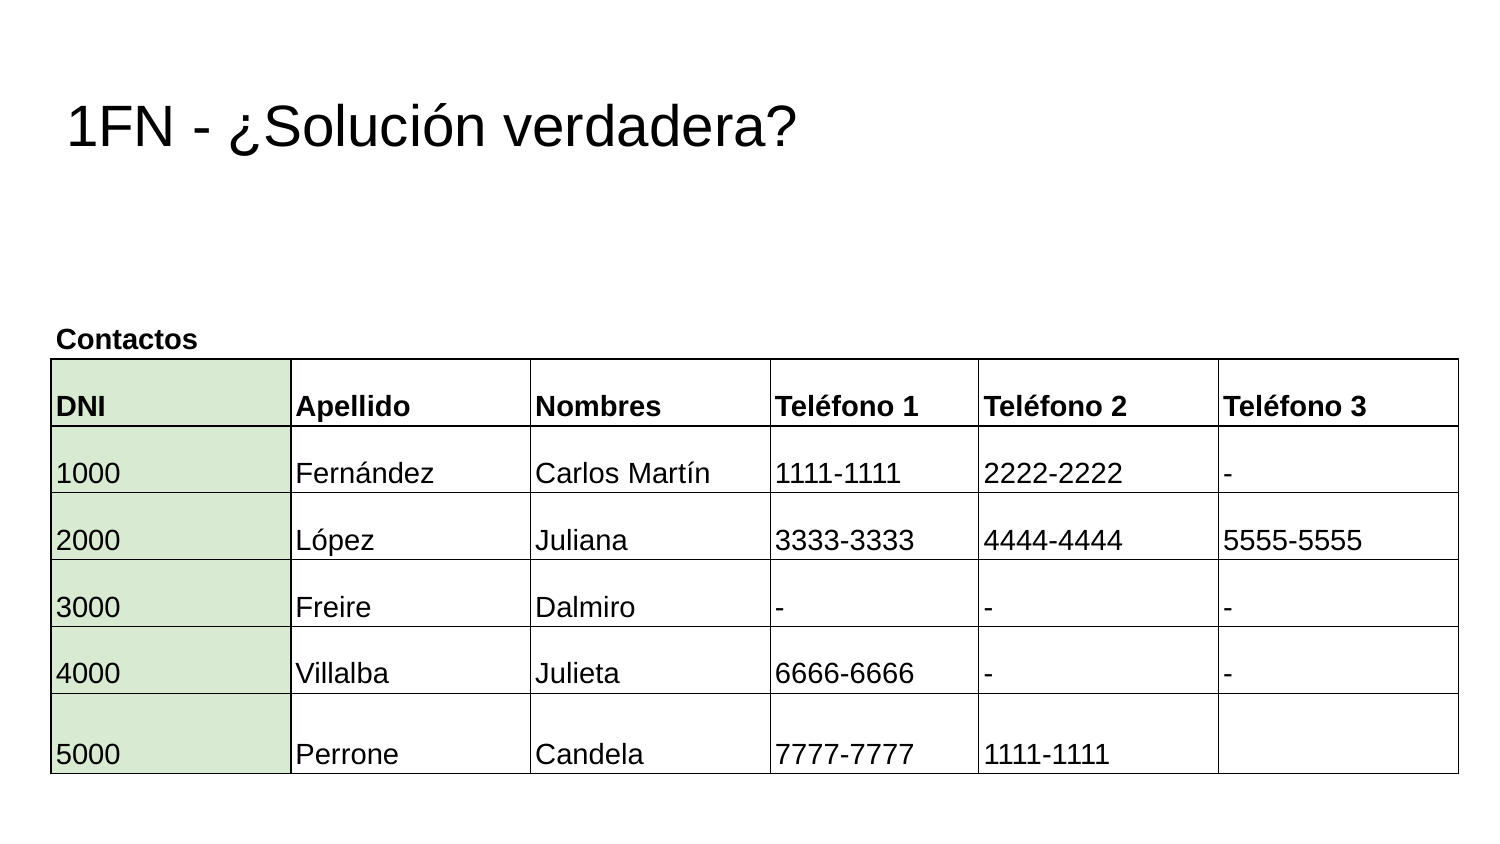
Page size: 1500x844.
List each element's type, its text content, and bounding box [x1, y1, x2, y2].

table_cell 4444-4444 [979, 493, 1218, 559]
table_cell Teléfono 3 [1219, 360, 1458, 425]
table_cell 5555-5555 [1219, 493, 1458, 559]
table_header [531, 279, 770, 358]
table_cell 2000 [52, 493, 290, 559]
table_cell Dalmiro [531, 560, 770, 626]
table_cell 1111-1111 [979, 694, 1218, 773]
table_cell Teléfono 1 [771, 360, 978, 425]
table_cell López [292, 493, 530, 559]
table_cell Juliana [531, 493, 770, 559]
table_cell 5000 [52, 694, 290, 773]
table_cell - [1219, 427, 1458, 492]
table_cell - [979, 627, 1218, 693]
table_cell Julieta [531, 627, 770, 693]
table_cell 1111-1111 [771, 427, 978, 492]
table_cell 6666-6666 [771, 627, 978, 693]
table_cell 1000 [52, 427, 290, 492]
table_cell 4000 [52, 627, 290, 693]
table_cell 7777-7777 [771, 694, 978, 773]
table_header Contactos [51, 279, 291, 358]
table_header [979, 279, 1218, 358]
table_cell Carlos Martín [531, 427, 770, 492]
table_cell - [771, 560, 978, 626]
table_cell 2222-2222 [979, 427, 1218, 492]
table_cell Perrone [292, 694, 530, 773]
table_cell 3000 [52, 560, 290, 626]
table_cell - [1219, 560, 1458, 626]
title 1FN - ¿Solución verdadera? [51, 72, 1449, 167]
table_cell Teléfono 2 [979, 360, 1218, 425]
table_header [291, 279, 531, 358]
table_cell 3333-3333 [771, 493, 978, 559]
table_cell DNI [52, 360, 290, 425]
table_header [770, 279, 979, 358]
table_cell Fernández [292, 427, 530, 492]
table_cell Nombres [531, 360, 770, 425]
table_cell - [1219, 627, 1458, 693]
table_cell [1219, 694, 1458, 773]
table_cell Villalba [292, 627, 530, 693]
table_header [1218, 279, 1458, 358]
table_cell Freire [292, 560, 530, 626]
table_cell Candela [531, 694, 770, 773]
table_cell Apellido [292, 360, 530, 425]
table_cell - [979, 560, 1218, 626]
